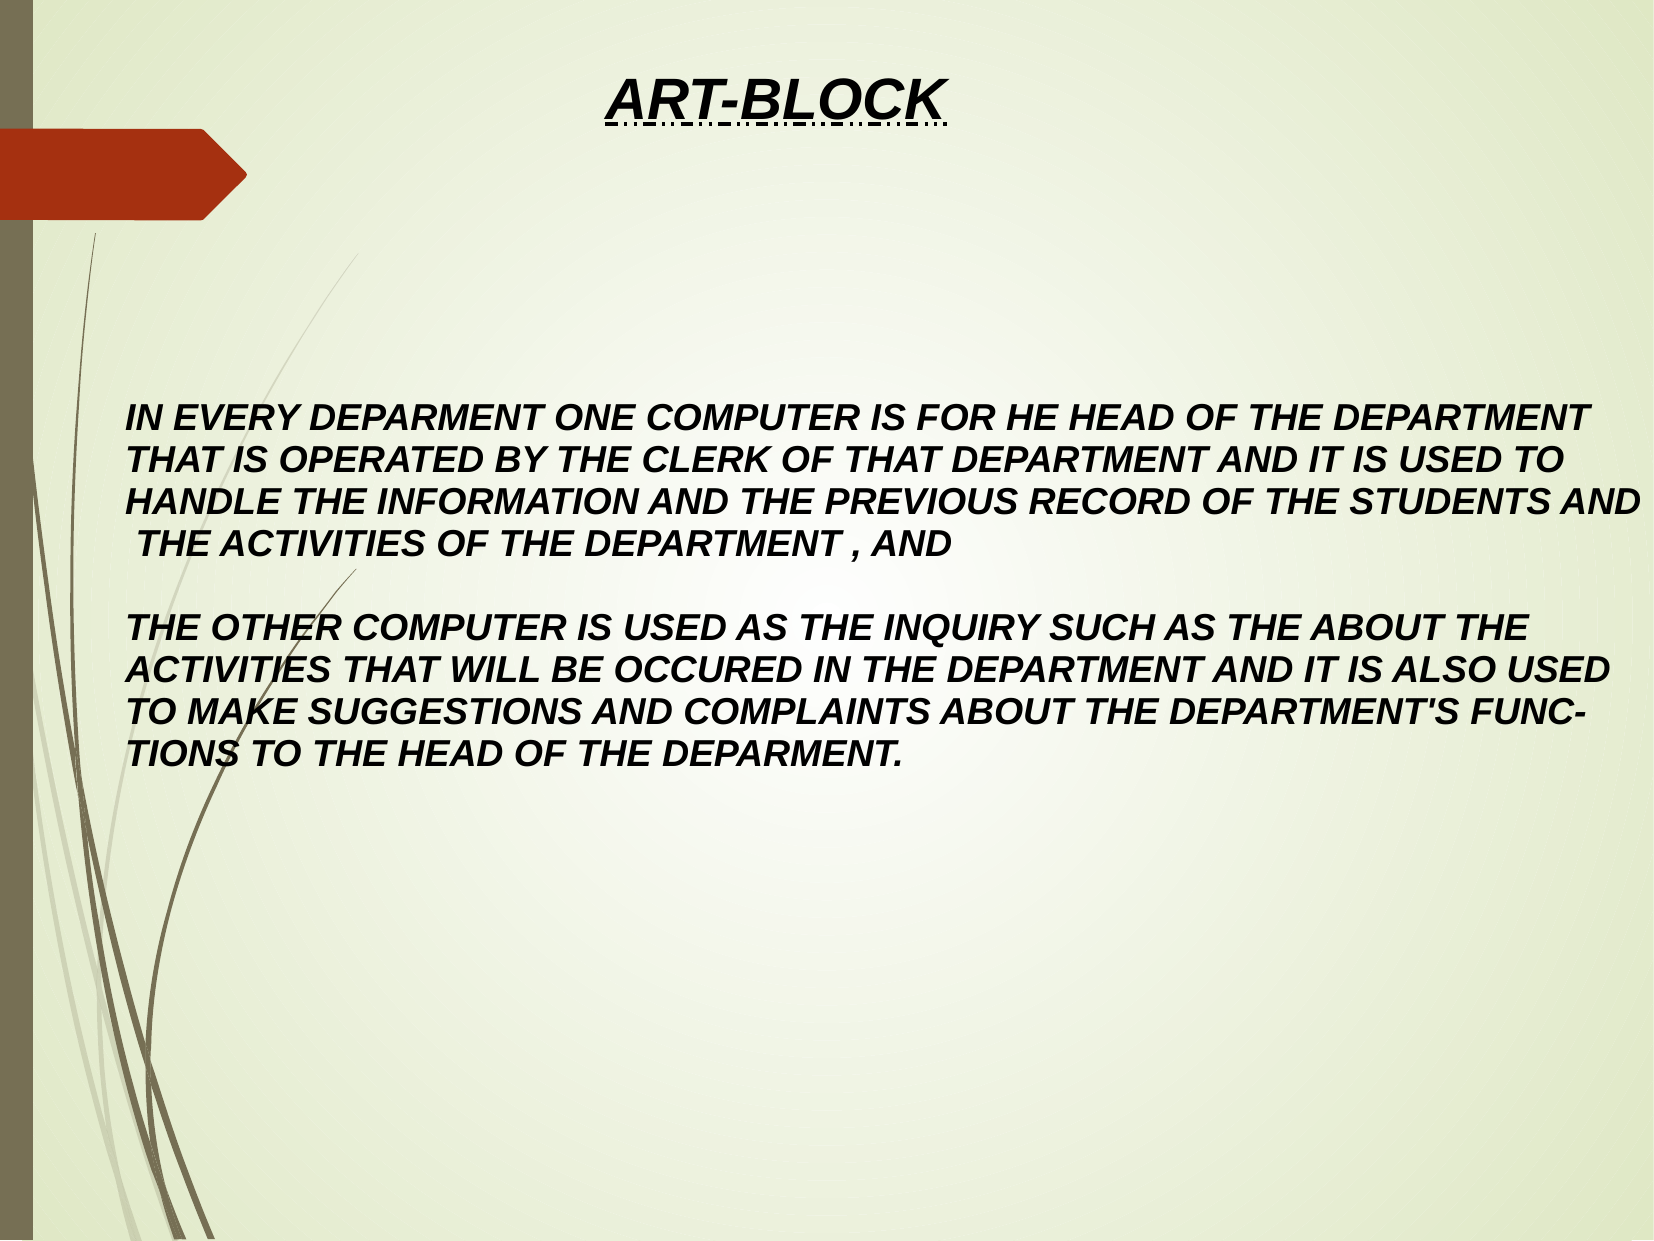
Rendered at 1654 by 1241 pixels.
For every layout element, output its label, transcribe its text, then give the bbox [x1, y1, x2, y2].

text_box ART-BLOCK [590, 59, 962, 141]
text_box IN EVERY DEPARMENT ONE COMPUTER IS FOR HE HEAD OF THE DEPARTMENT THAT IS OPERATED BY THE CLERK OF THAT DEPARTMENT AND IT IS USED TO HANDLE THE INFORMATION AND THE PREVIOUS RECORD OF THE STUDENTS AND THE ACTIVITIES OF THE DEPARTMENT , AND THE OTHER COMPUTER IS USED AS THE INQUIRY SUCH AS THE ABOUT THE ACTIVITIES THAT WILL BE OCCURED IN THE DEPARTMENT AND IT IS ALSO USED TO MAKE SUGGESTIONS AND COMPLAINTS ABOUT THE DEPARTMENT'S FUNC- TIONS TO THE HEAD OF THE DEPARMENT. [110, 388, 1654, 796]
